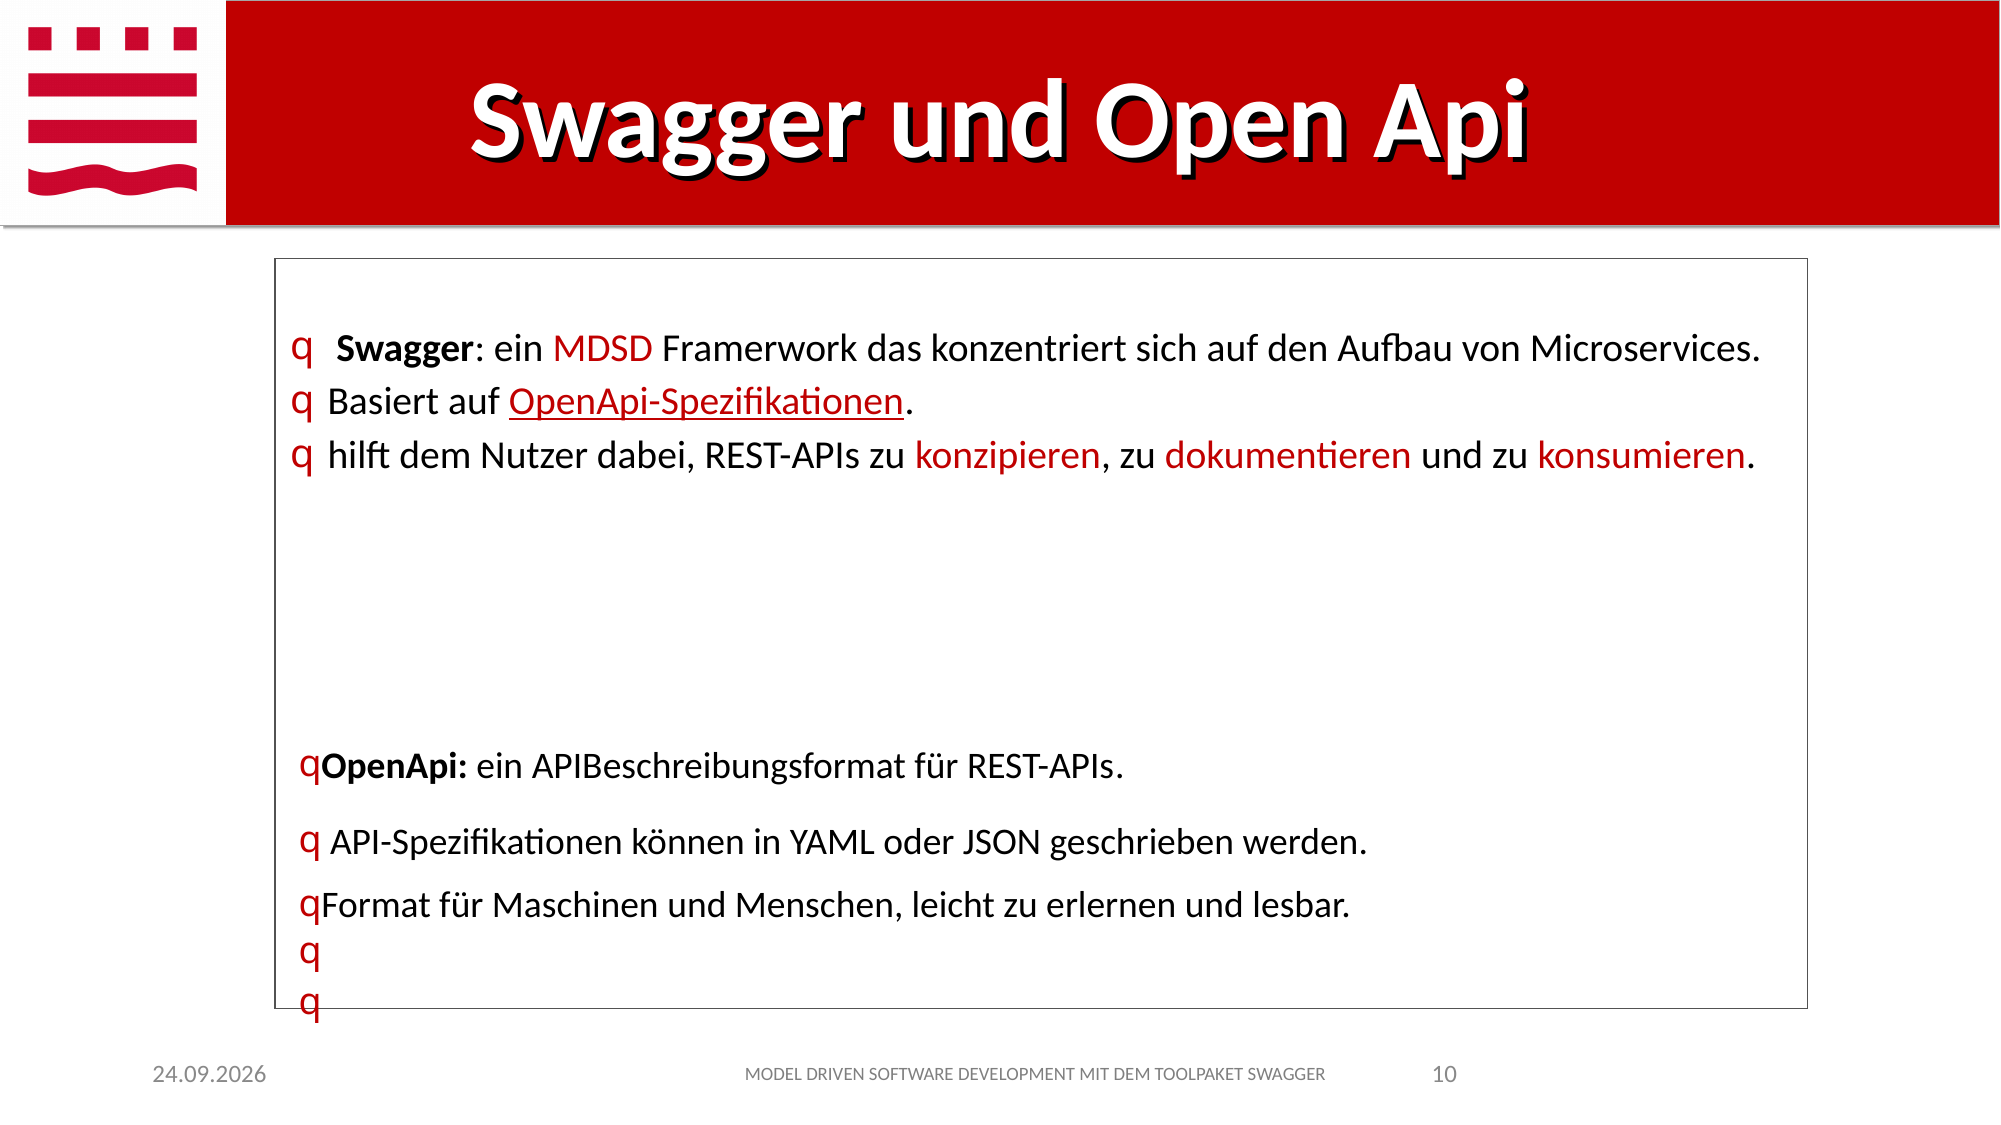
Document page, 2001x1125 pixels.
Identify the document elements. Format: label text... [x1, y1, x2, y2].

text_box OpenApi: ein APIBeschreibungsformat für REST-APIs. API-Spezifikationen können in YAML oder JSON geschrieben werden. Format für Maschinen und Menschen, leicht zu erlernen und lesbar. [284, 746, 1759, 1034]
text_box [1416, 1042, 1867, 1103]
picture [0, 0, 226, 225]
text_box Swagger und Open Api [226, 0, 2000, 225]
list Swagger: ein MDSD Framerwork das konzentriert sich auf den Aufbau von Microservices. Basiert auf OpenApi-Spezifikationen. hilft dem Nutzer dabei, REST-APIs zu konzipieren, zu dokumentieren und zu konsumieren. “Erstellen eines Katalogs von Multi-Device Layout-Mustern”. [275, 258, 1808, 1009]
text_box MODEL DRIVEN SOFTWARE DEVELOPMENT MIT DEM TOOLPAKET SWAGGER [587, 1042, 1416, 1103]
text_box 24.01.2018 [137, 1042, 587, 1103]
